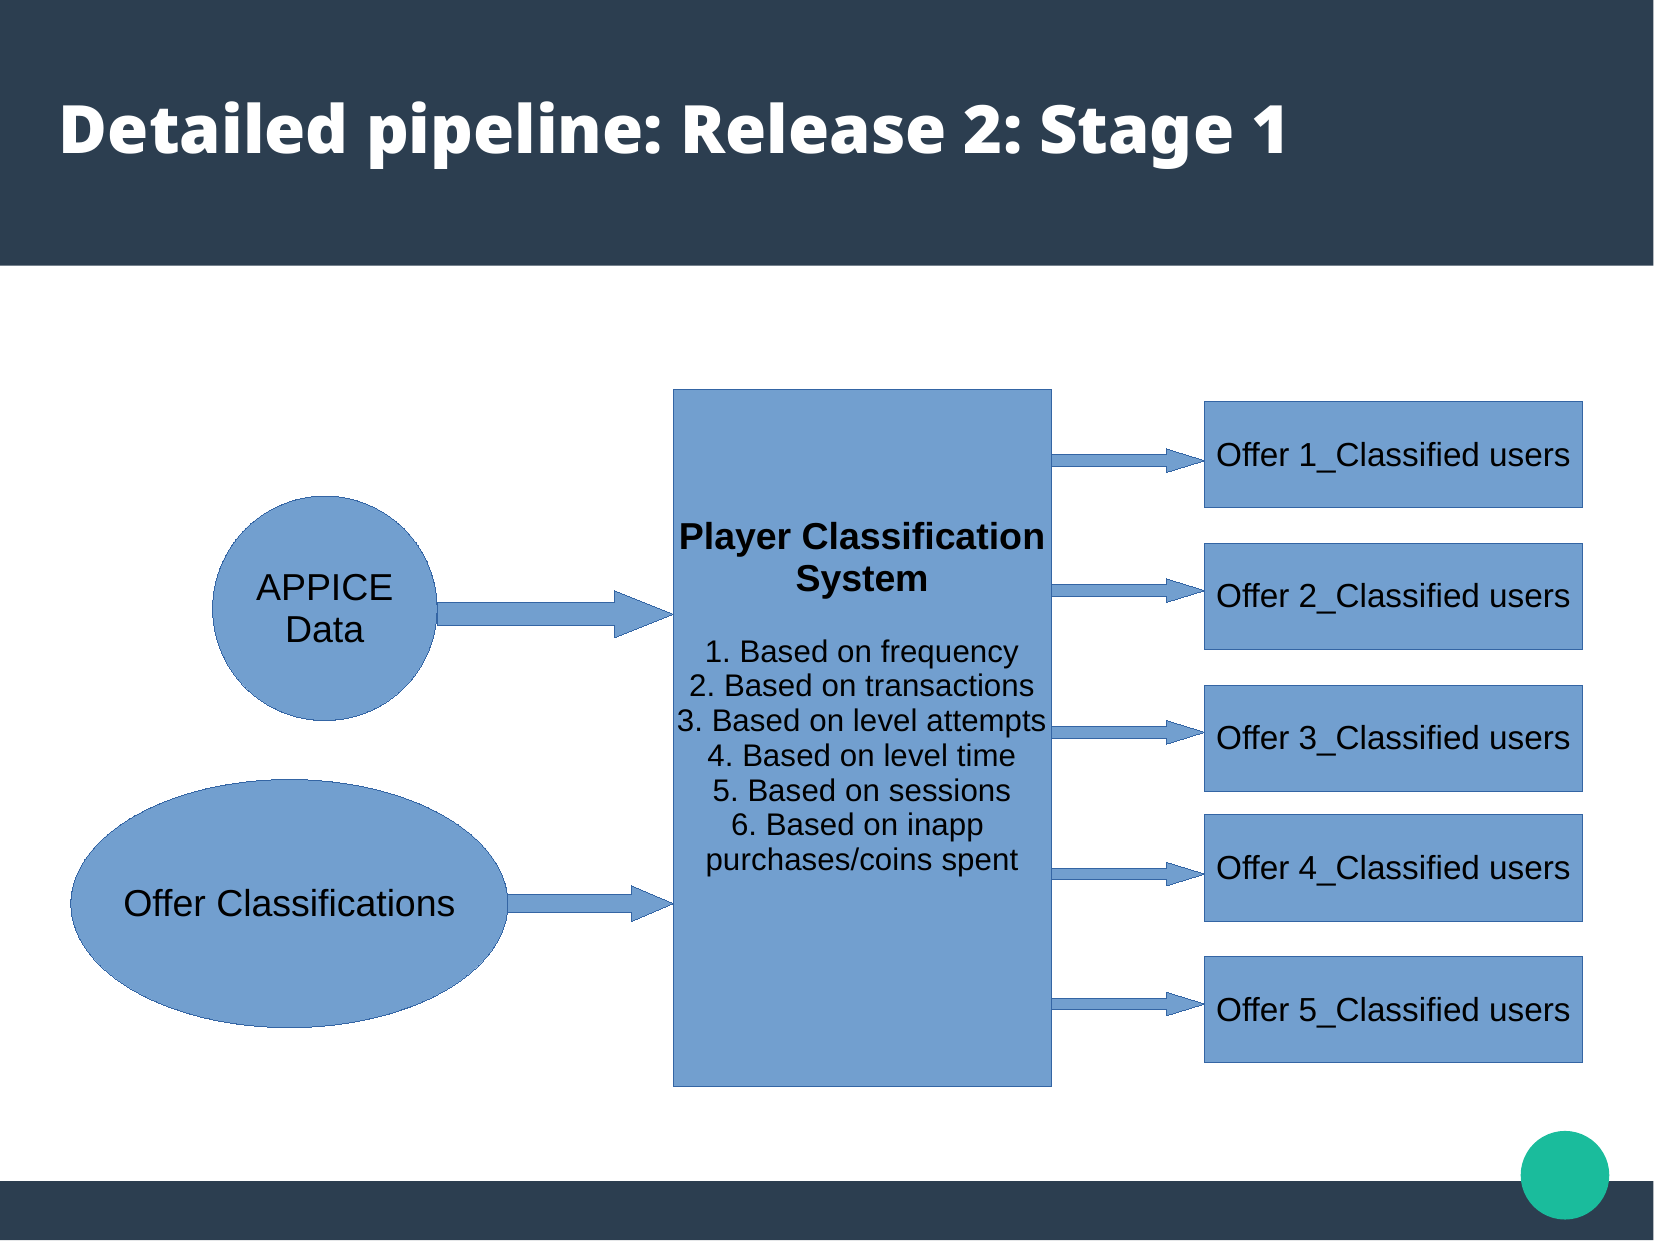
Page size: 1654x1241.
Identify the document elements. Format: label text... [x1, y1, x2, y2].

text_box [1051, 862, 1204, 886]
title Detailed pipeline: Release 2: Stage 1 [59, 49, 1595, 207]
text_box [1051, 448, 1204, 473]
text_box Offer 1_Classified users [1204, 401, 1583, 508]
text_box Offer 3_Classified users [1204, 685, 1583, 792]
text_box [1051, 578, 1204, 603]
text_box [1051, 992, 1204, 1016]
text_box Player Classification System 1. Based on frequency 2. Based on transactions 3. Based on level attempts 4. Based on level time 5. Based on sessions 6. Based on inapp purchases/coins spent [673, 389, 1052, 1087]
text_box [507, 885, 673, 922]
text_box APPICE Data [212, 496, 437, 721]
text_box Offer 2_Classified users [1204, 543, 1583, 650]
text_box Offer 4_Classified users [1204, 814, 1583, 922]
text_box Offer 5_Classified users [1204, 956, 1583, 1063]
text_box [437, 590, 673, 638]
text_box [1051, 720, 1204, 745]
text_box Offer Classifications [70, 779, 508, 1028]
